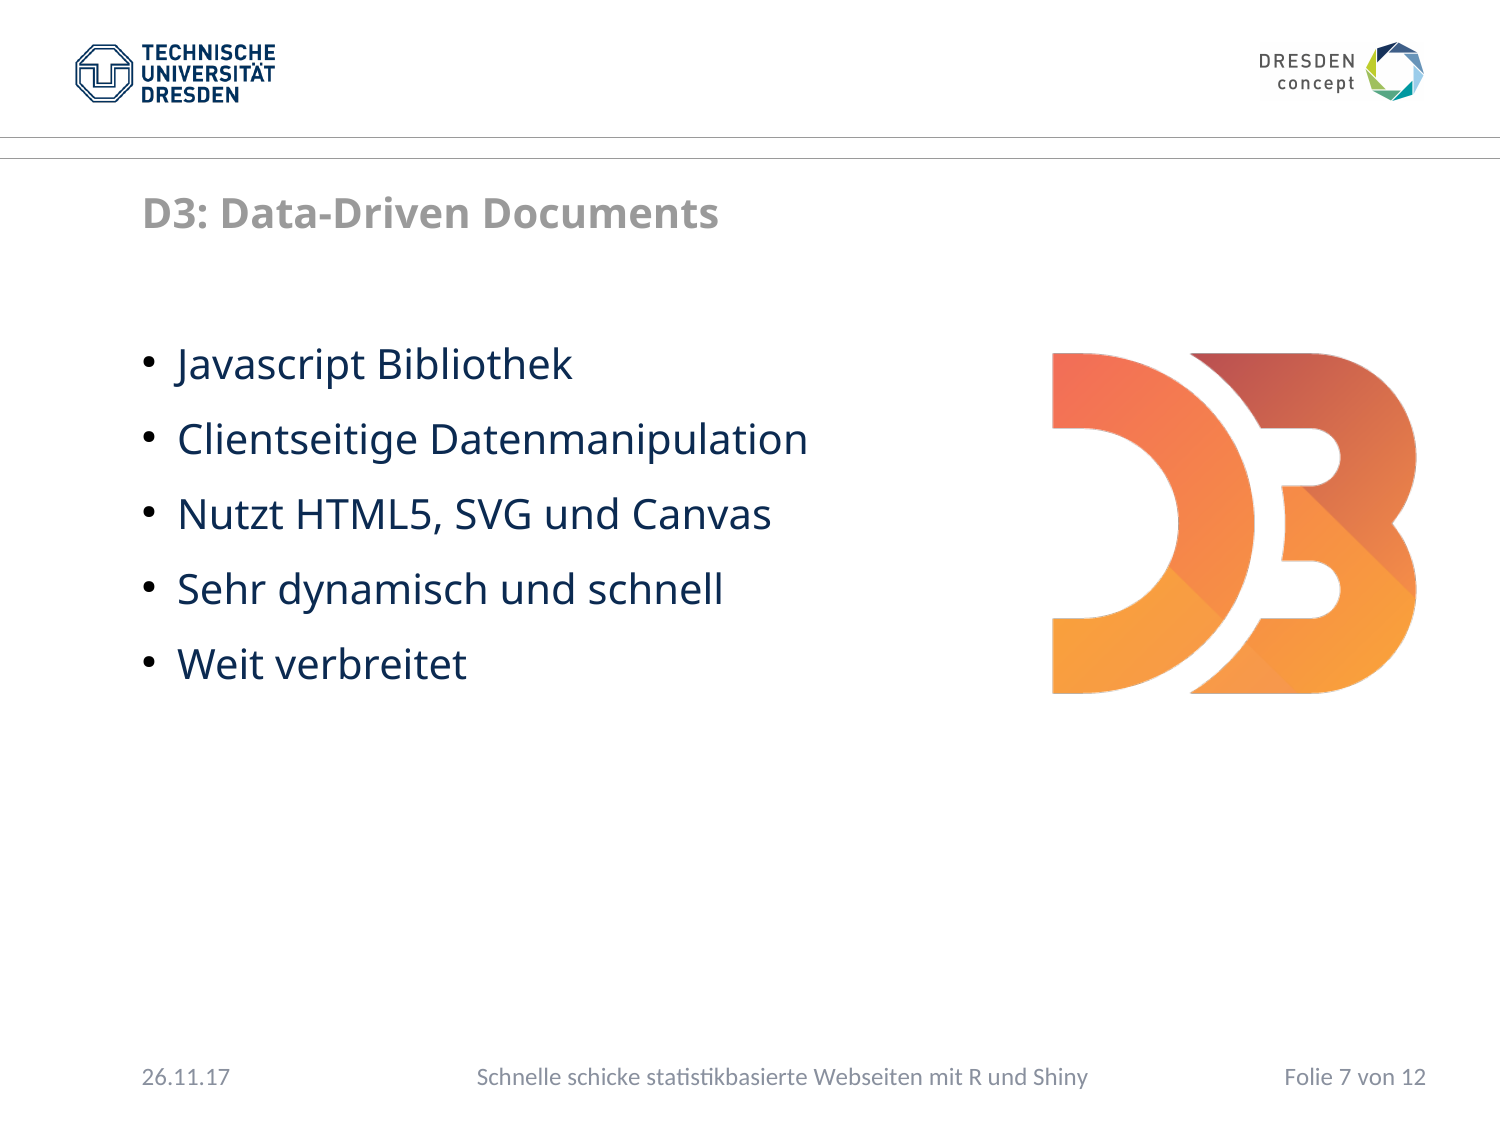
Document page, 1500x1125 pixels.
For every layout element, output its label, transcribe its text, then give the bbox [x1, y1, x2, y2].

list D3: Data-Driven Documents [141, 187, 1427, 279]
text_box 26.11.17 [141, 1048, 454, 1091]
text_box Folie <Nummer> von 12 [1113, 1048, 1427, 1091]
picture [1015, 307, 1454, 740]
text_box Schnelle schicke statistikbasierte Webseiten mit R und Shiny [464, 1049, 1102, 1091]
picture [1260, 42, 1424, 101]
picture [75, 43, 275, 103]
list Javascript Bibliothek Clientseitige Datenmanipulation Nutzt HTML5, SVG und Canvas Sehr dynamisch und schnell Weit verbreitet [141, 338, 1442, 1000]
